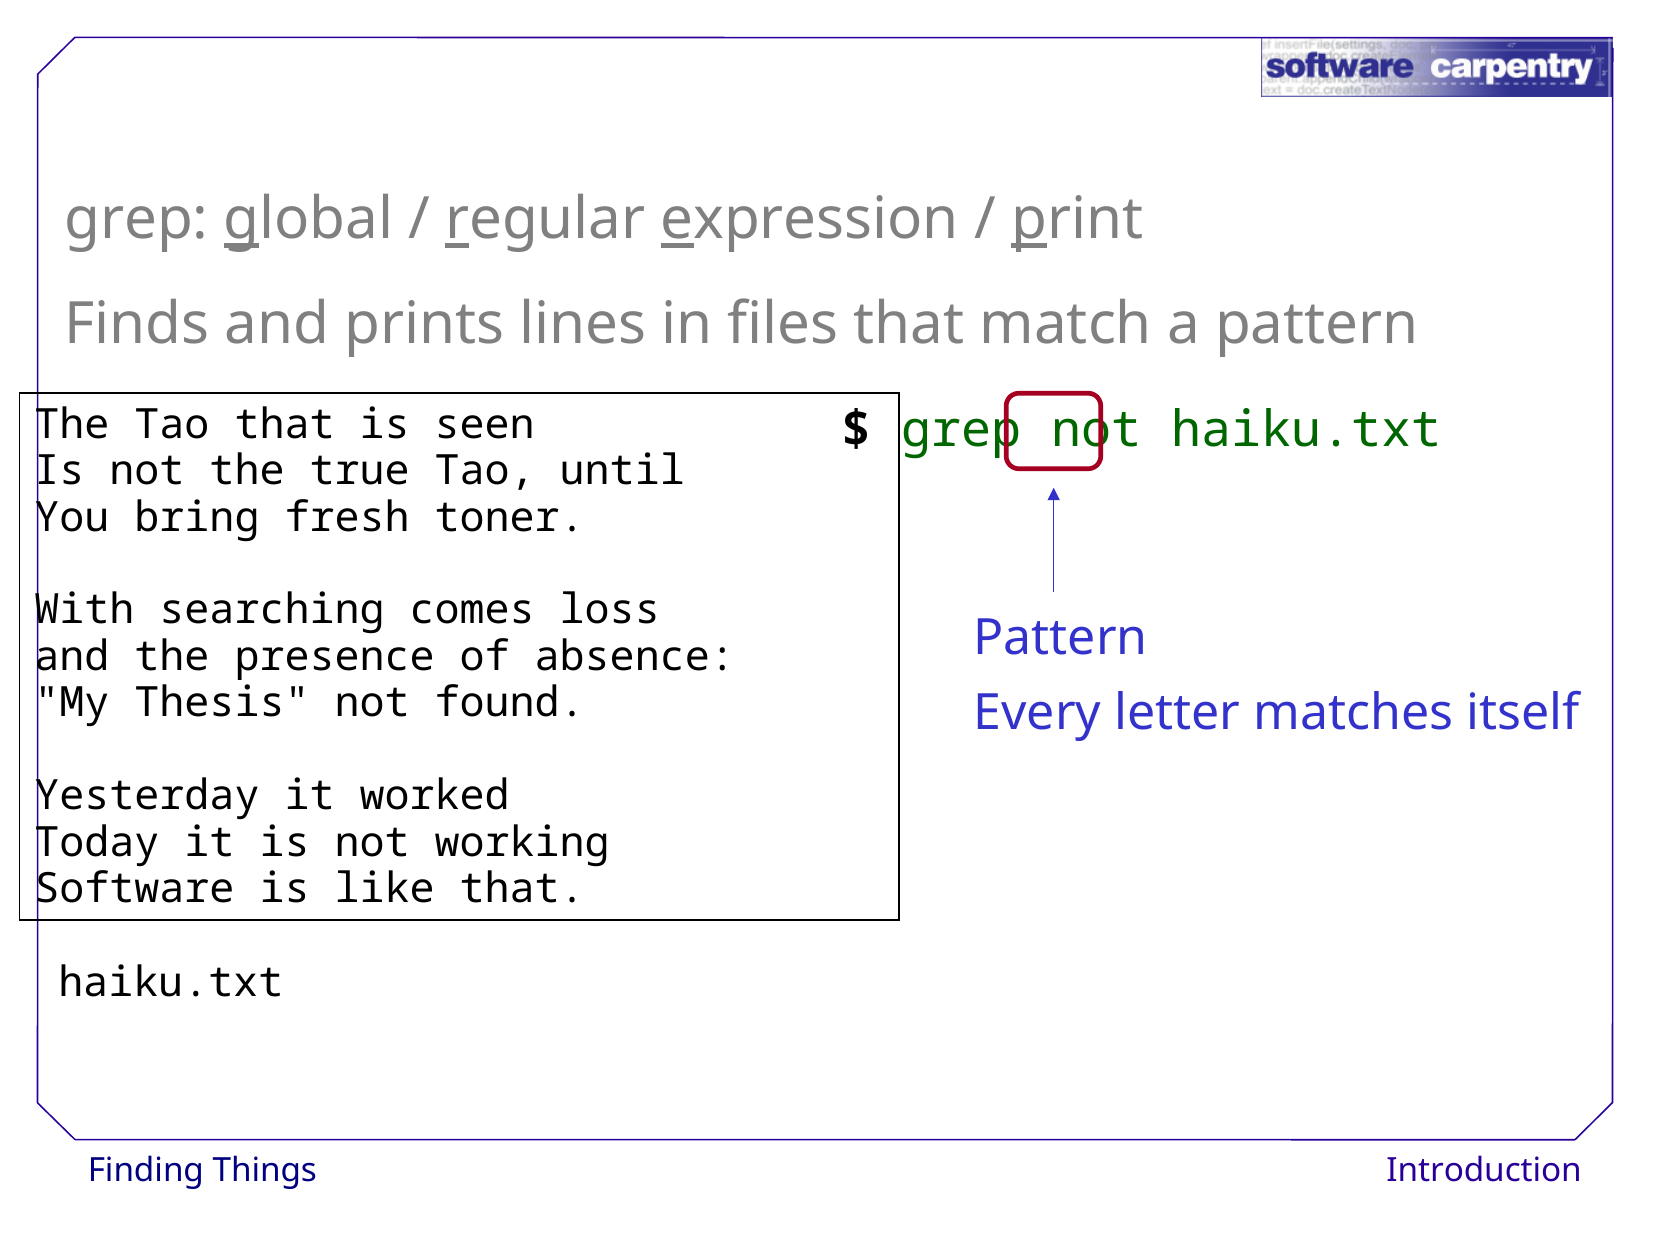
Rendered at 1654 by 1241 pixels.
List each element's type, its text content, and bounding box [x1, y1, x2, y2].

text_box haiku.txt [43, 922, 449, 1013]
text_box The Tao that is seen Is not the true Tao, until You bring fresh toner. With searching comes loss and the presence of absence: "My Thesis" not found. Yesterday it worked Today it is not working Software is like that. [19, 393, 900, 920]
text_box grep: global / regular expression / print Finds and prints lines in files that match a pattern [49, 137, 1584, 364]
text_box Pattern Every letter matches itself [959, 582, 1574, 753]
text_box $ grep not haiku.txt [826, 374, 1517, 885]
picture [1261, 39, 1613, 97]
